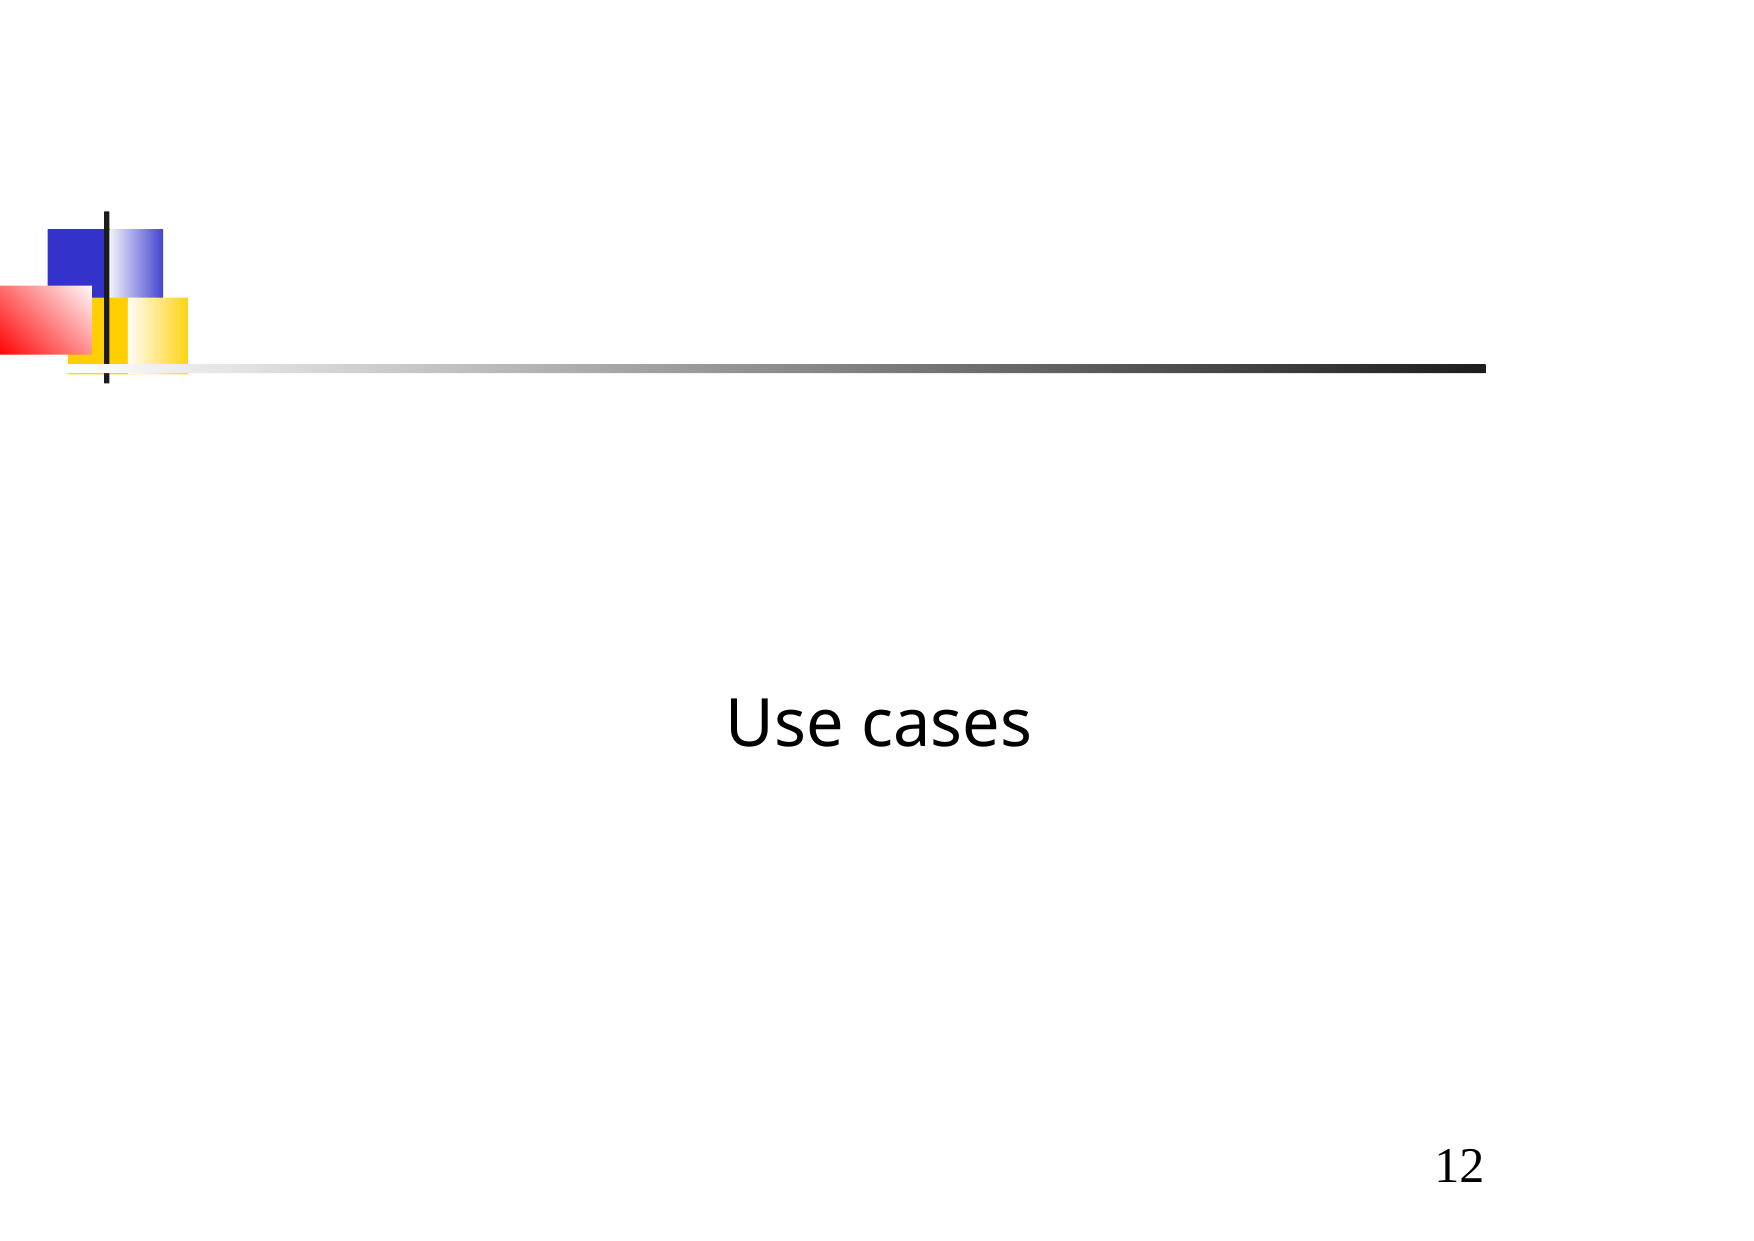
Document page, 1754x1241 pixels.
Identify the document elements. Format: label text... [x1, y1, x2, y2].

subtitle Use cases [179, 378, 1574, 1068]
